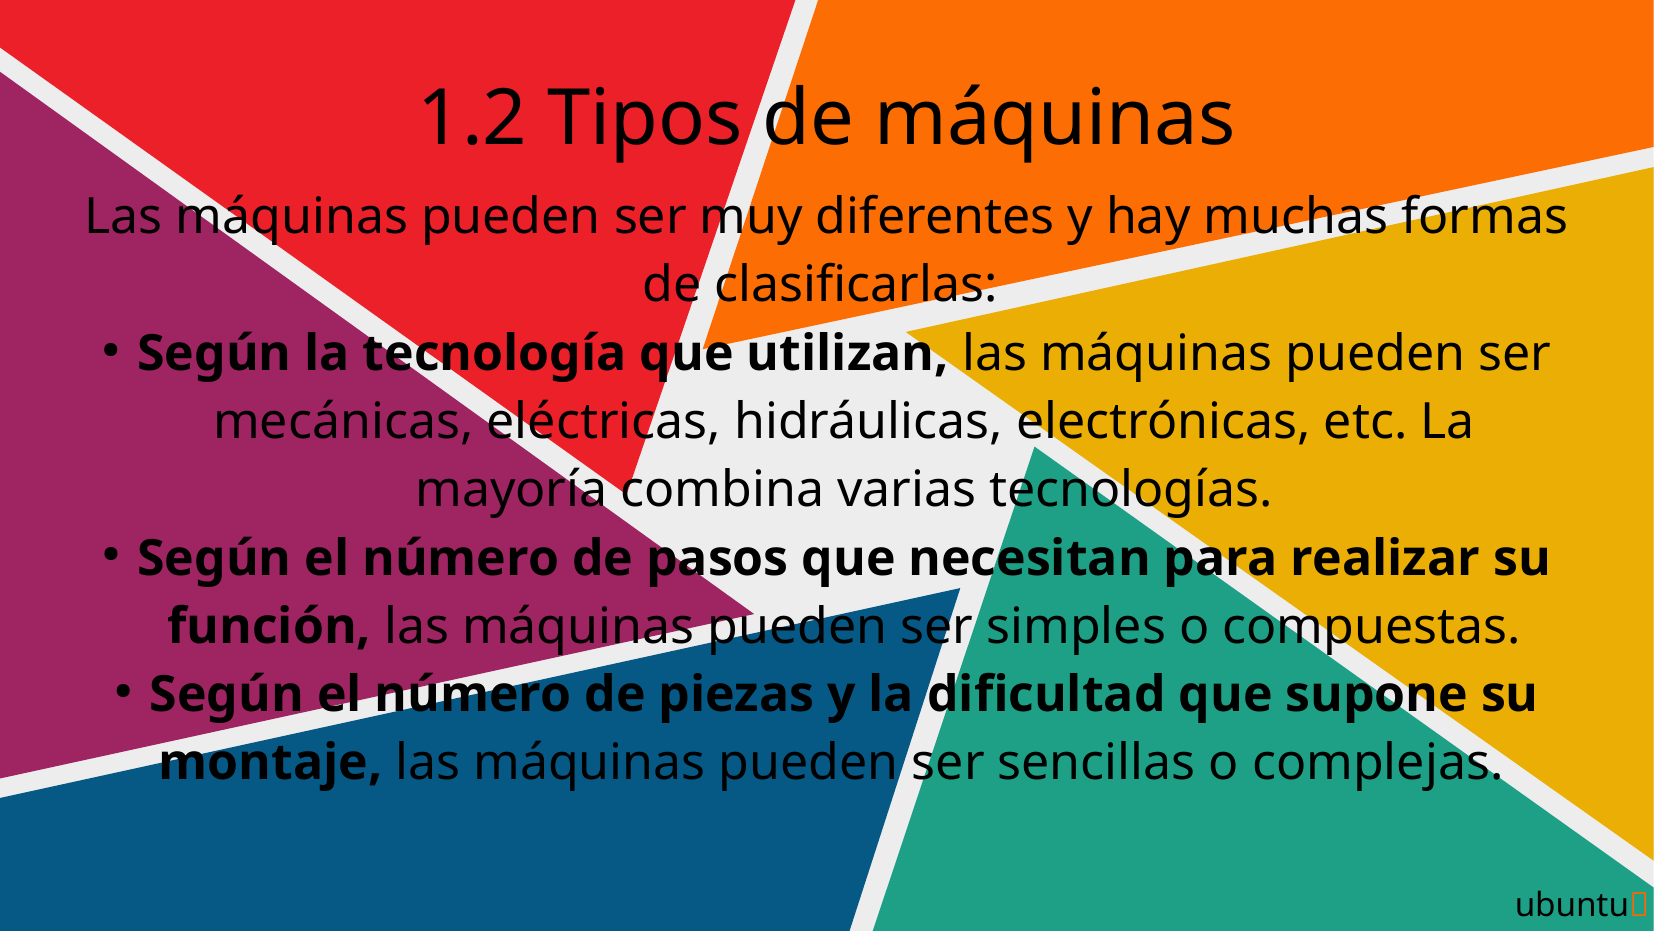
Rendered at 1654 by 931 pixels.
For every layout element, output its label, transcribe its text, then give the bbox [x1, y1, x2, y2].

text_box ubuntu [1500, 874, 1654, 931]
subtitle Las máquinas pueden ser muy diferentes y hay muchas formas de clasificarlas: Según la tecnología que utilizan, las máquinas pueden ser mecánicas, eléctricas, hidráulicas, electrónicas, etc. La mayoría combina varias tecnologías. Según el número de pasos que necesitan para realizar su función, las máquinas pueden ser simples o compuestas. Según el número de piezas y la dificultad que supone su montaje, las máquinas pueden ser sencillas o complejas. [82, 217, 1571, 758]
title 1.2 Tipos de máquinas [82, 37, 1571, 193]
